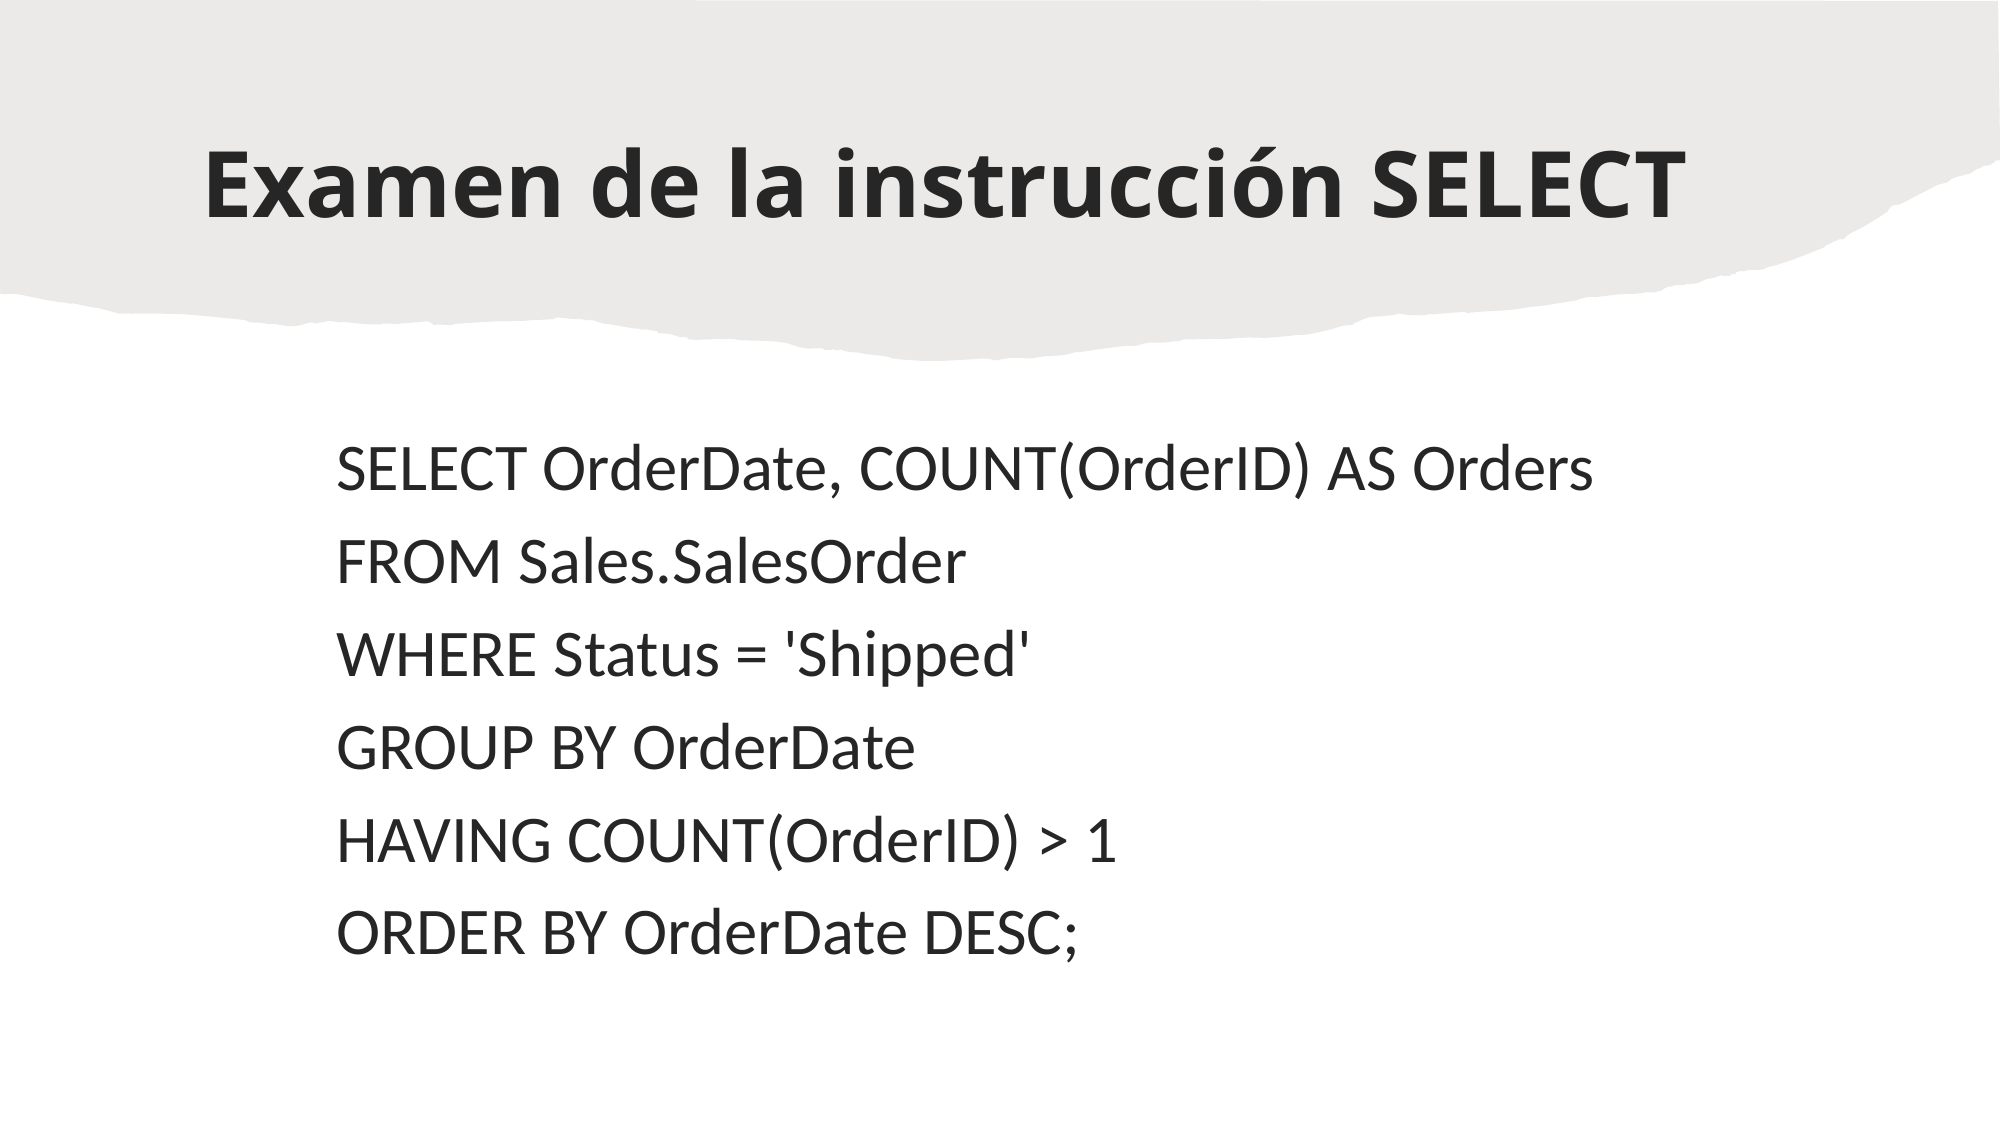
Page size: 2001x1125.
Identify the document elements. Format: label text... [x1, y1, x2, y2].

title Examen de la instrucción SELECT [186, 90, 1814, 286]
list SELECT OrderDate, COUNT(OrderID) AS Orders FROM Sales.SalesOrder WHERE Status = 'Shipped' GROUP BY OrderDate HAVING COUNT(OrderID) > 1 ORDER BY OrderDate DESC; [321, 398, 1679, 1004]
text_box [0, 0, 2000, 1125]
